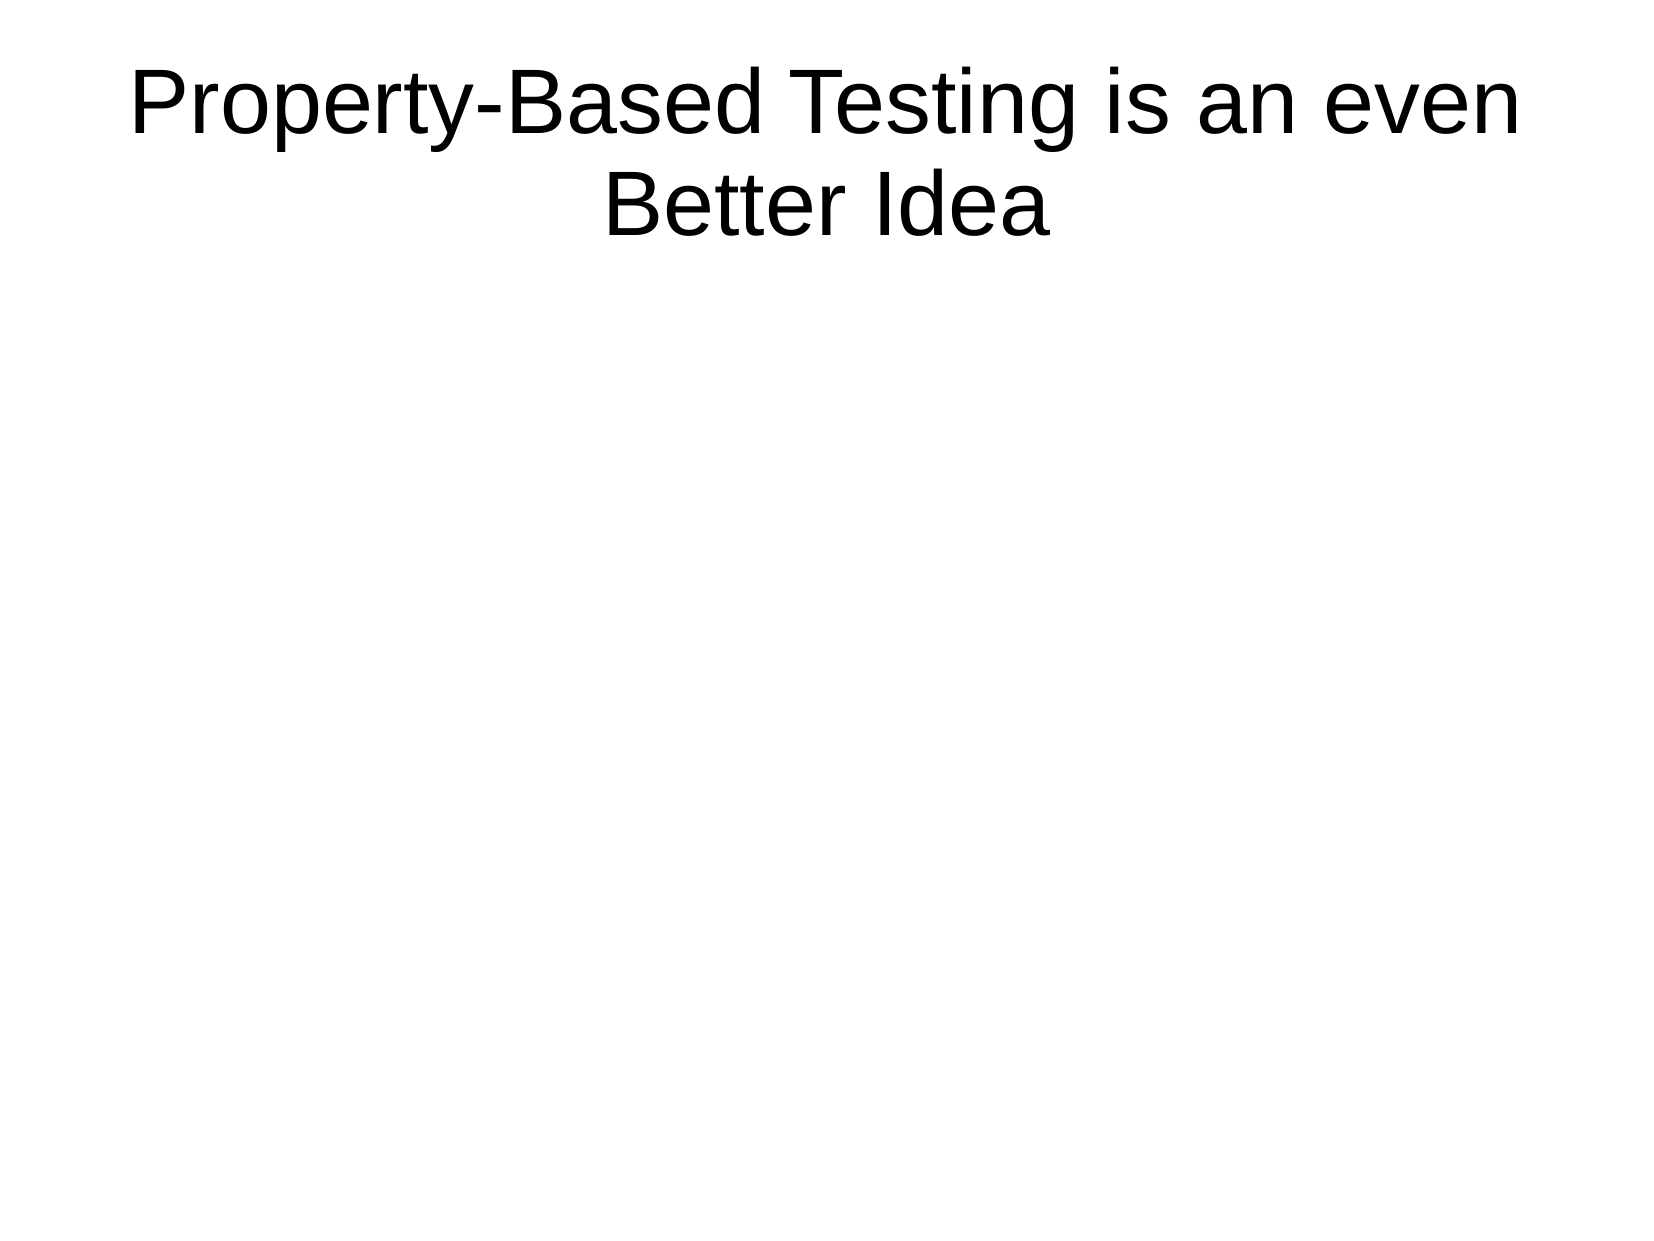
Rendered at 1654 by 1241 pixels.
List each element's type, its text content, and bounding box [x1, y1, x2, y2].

title Property-Based Testing is an even Better Idea [82, 49, 1571, 257]
